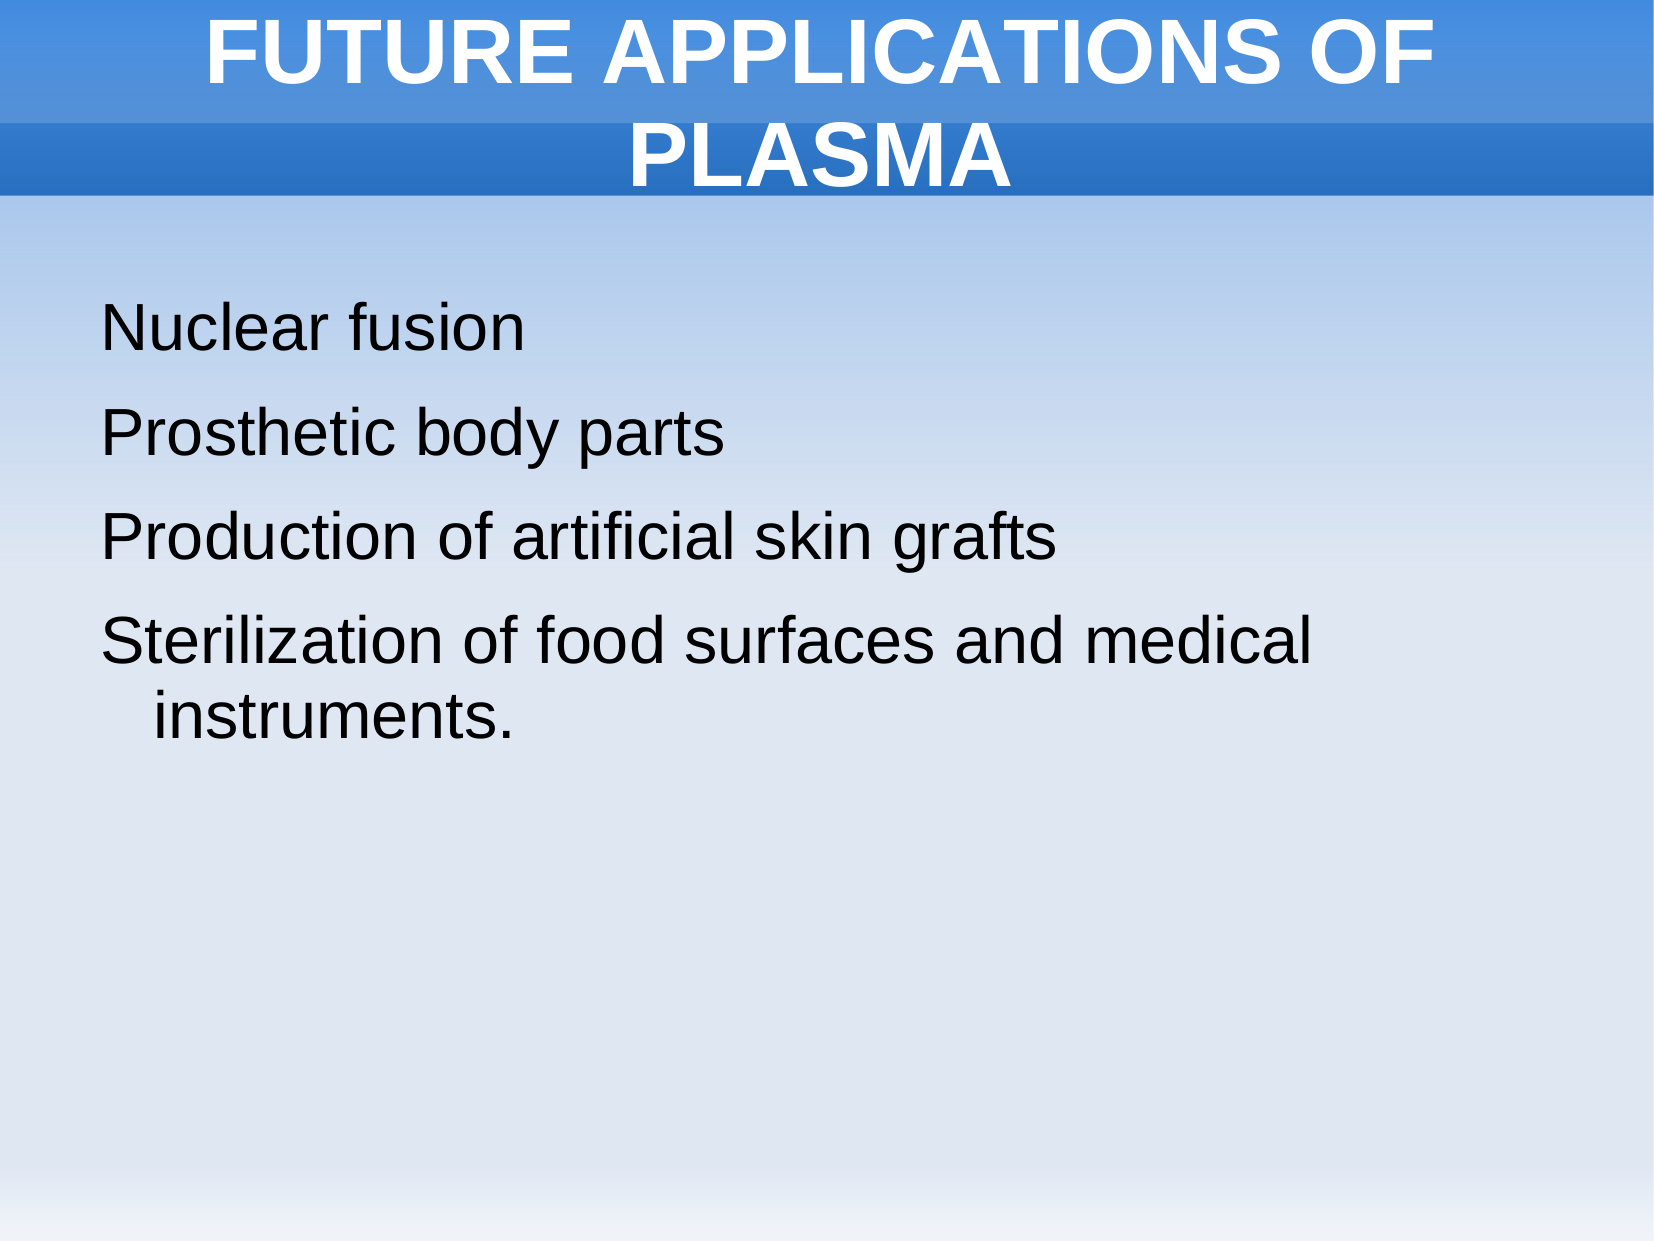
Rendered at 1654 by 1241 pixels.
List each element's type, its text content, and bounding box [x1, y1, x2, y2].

title FUTURE APPLICATIONS OF PLASMA [76, 0, 1565, 211]
list Nuclear fusion Prosthetic body parts Production of artificial skin grafts Sterilization of food surfaces and medical instruments. [82, 290, 1571, 1094]
picture [0, 0, 1654, 1241]
